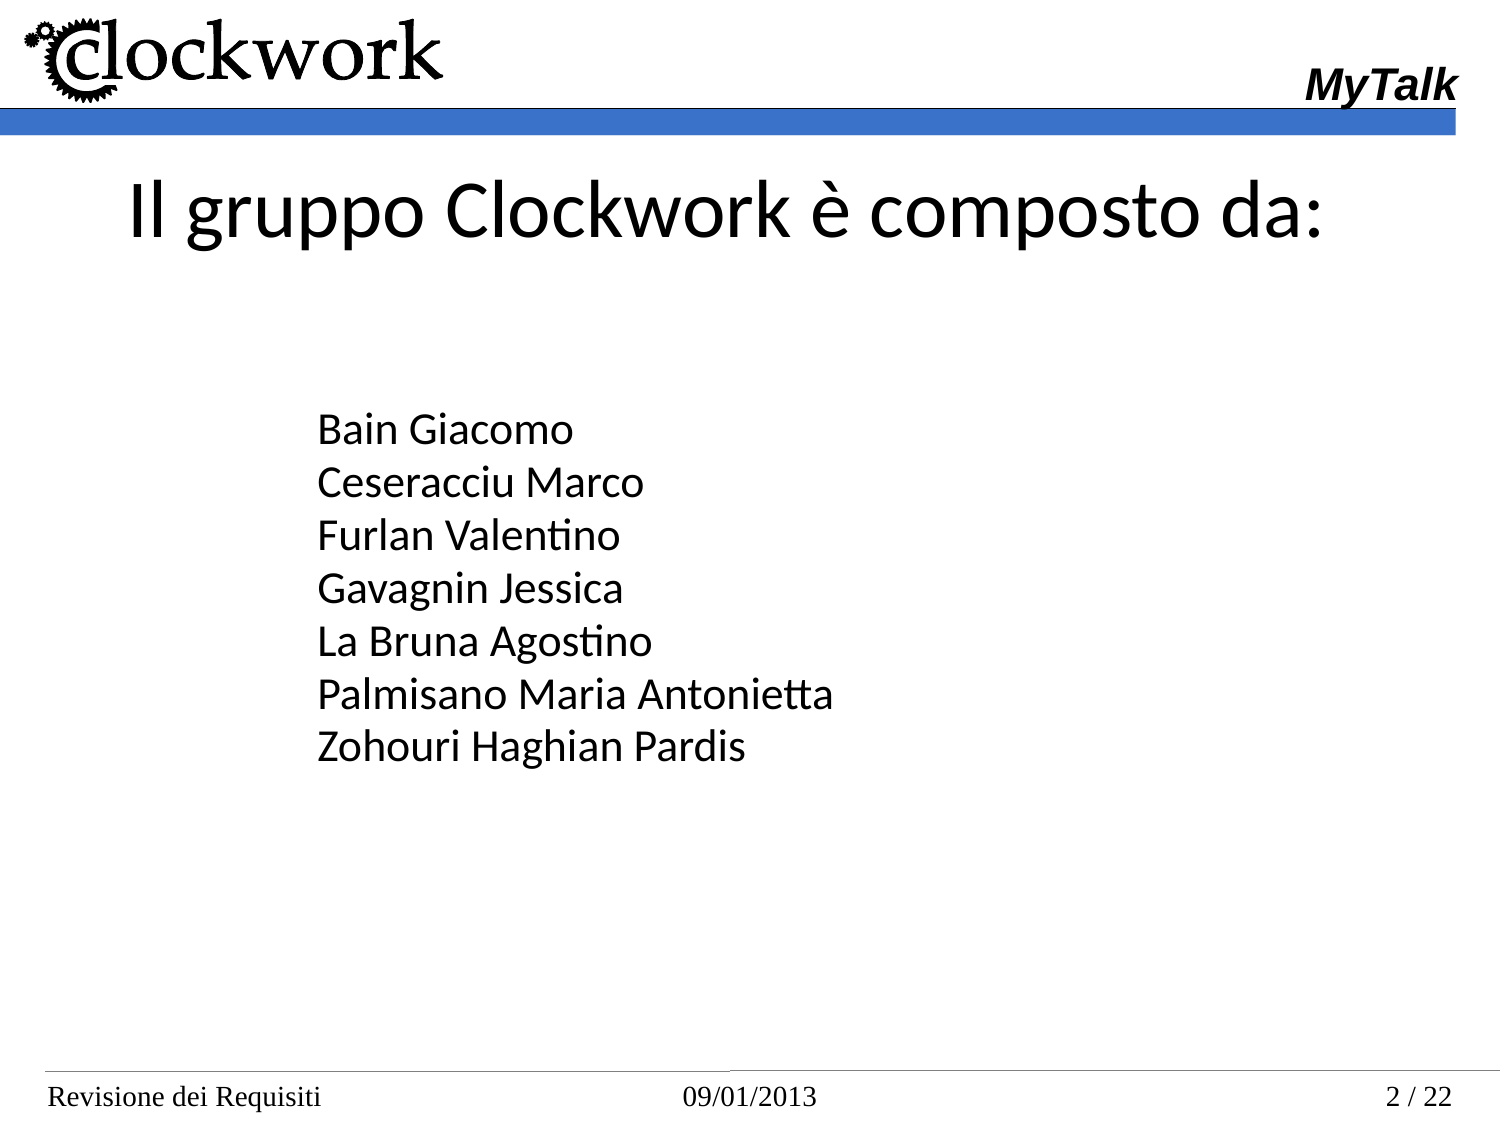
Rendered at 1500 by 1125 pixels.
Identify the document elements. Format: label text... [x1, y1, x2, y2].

title Il gruppo Clockwork è composto da: [112, 137, 1388, 379]
subtitle Bain Giacomo Ceseracciu Marco Furlan Valentino Gavagnin Jessica La Bruna Agostino Palmisano Maria Antonietta Zohouri Haghian Pardis [295, 403, 976, 847]
